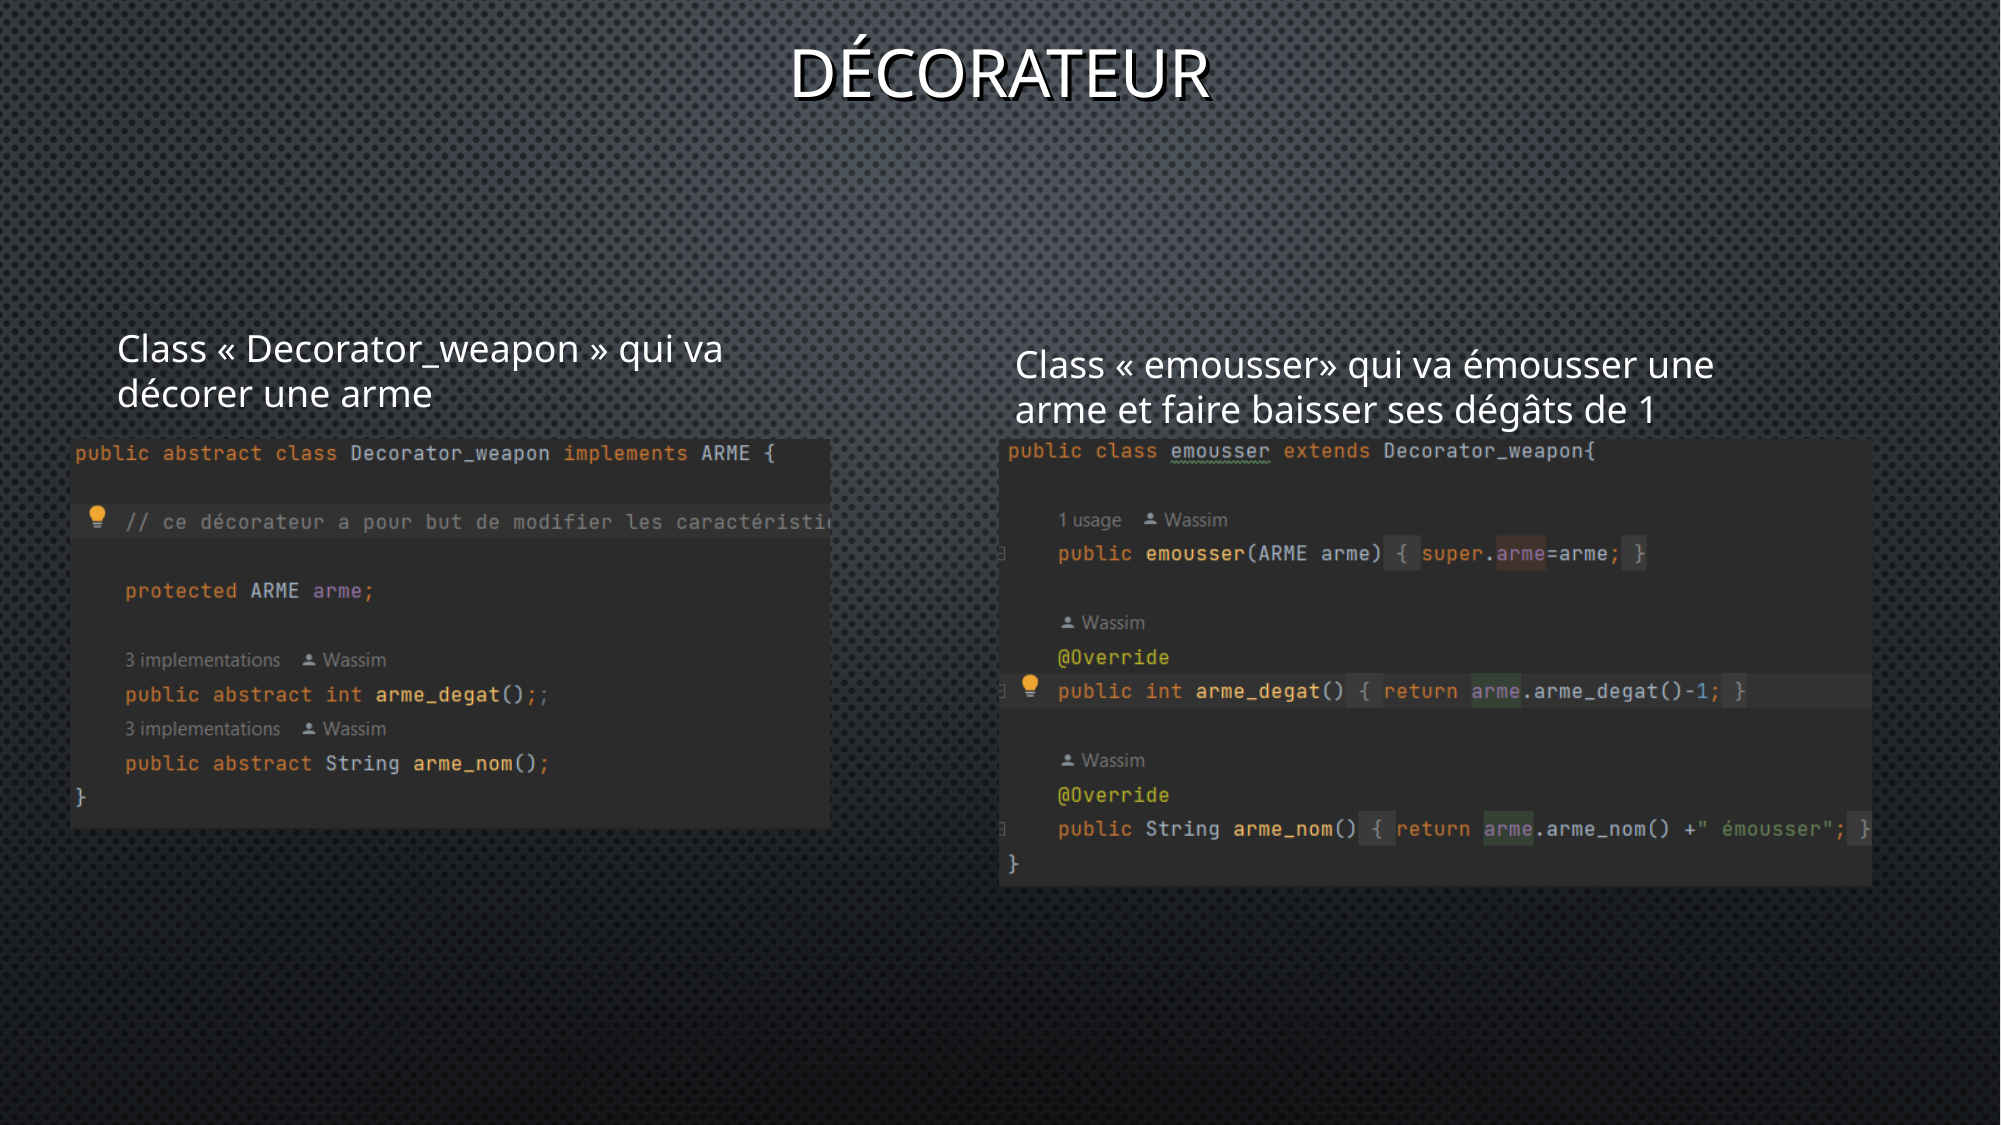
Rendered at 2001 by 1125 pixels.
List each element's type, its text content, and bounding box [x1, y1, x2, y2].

text_box Class « Decorator_weapon » qui va décorer une arme [101, 317, 747, 424]
title Décorateur [256, 0, 1744, 142]
picture [70, 439, 830, 829]
text_box Class « emousser» qui va émousser une arme et faire baisser ses dégâts de 1 [999, 333, 1827, 440]
picture [999, 439, 1872, 886]
